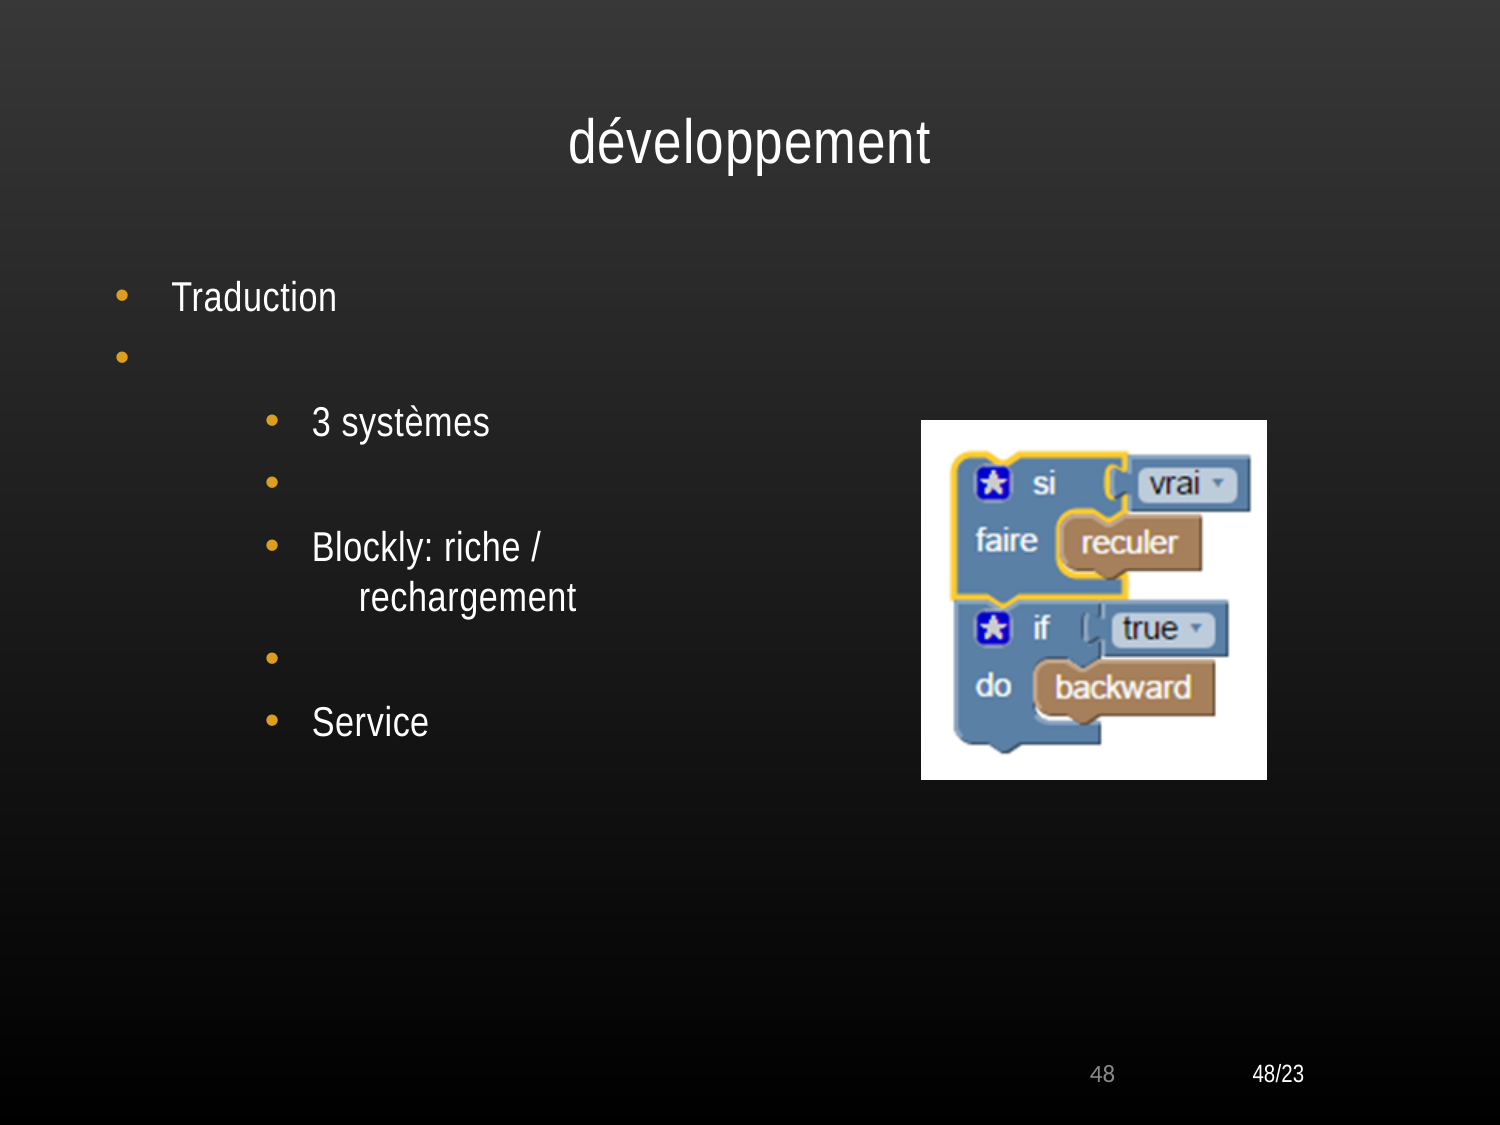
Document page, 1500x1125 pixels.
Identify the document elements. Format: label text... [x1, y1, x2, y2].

picture [921, 420, 1267, 780]
title développement [99, 45, 1400, 233]
text_box <numéro>/23 [1237, 1042, 1401, 1103]
list Traduction 3 systèmes Blockly: riche / rechargement Service [99, 262, 713, 938]
